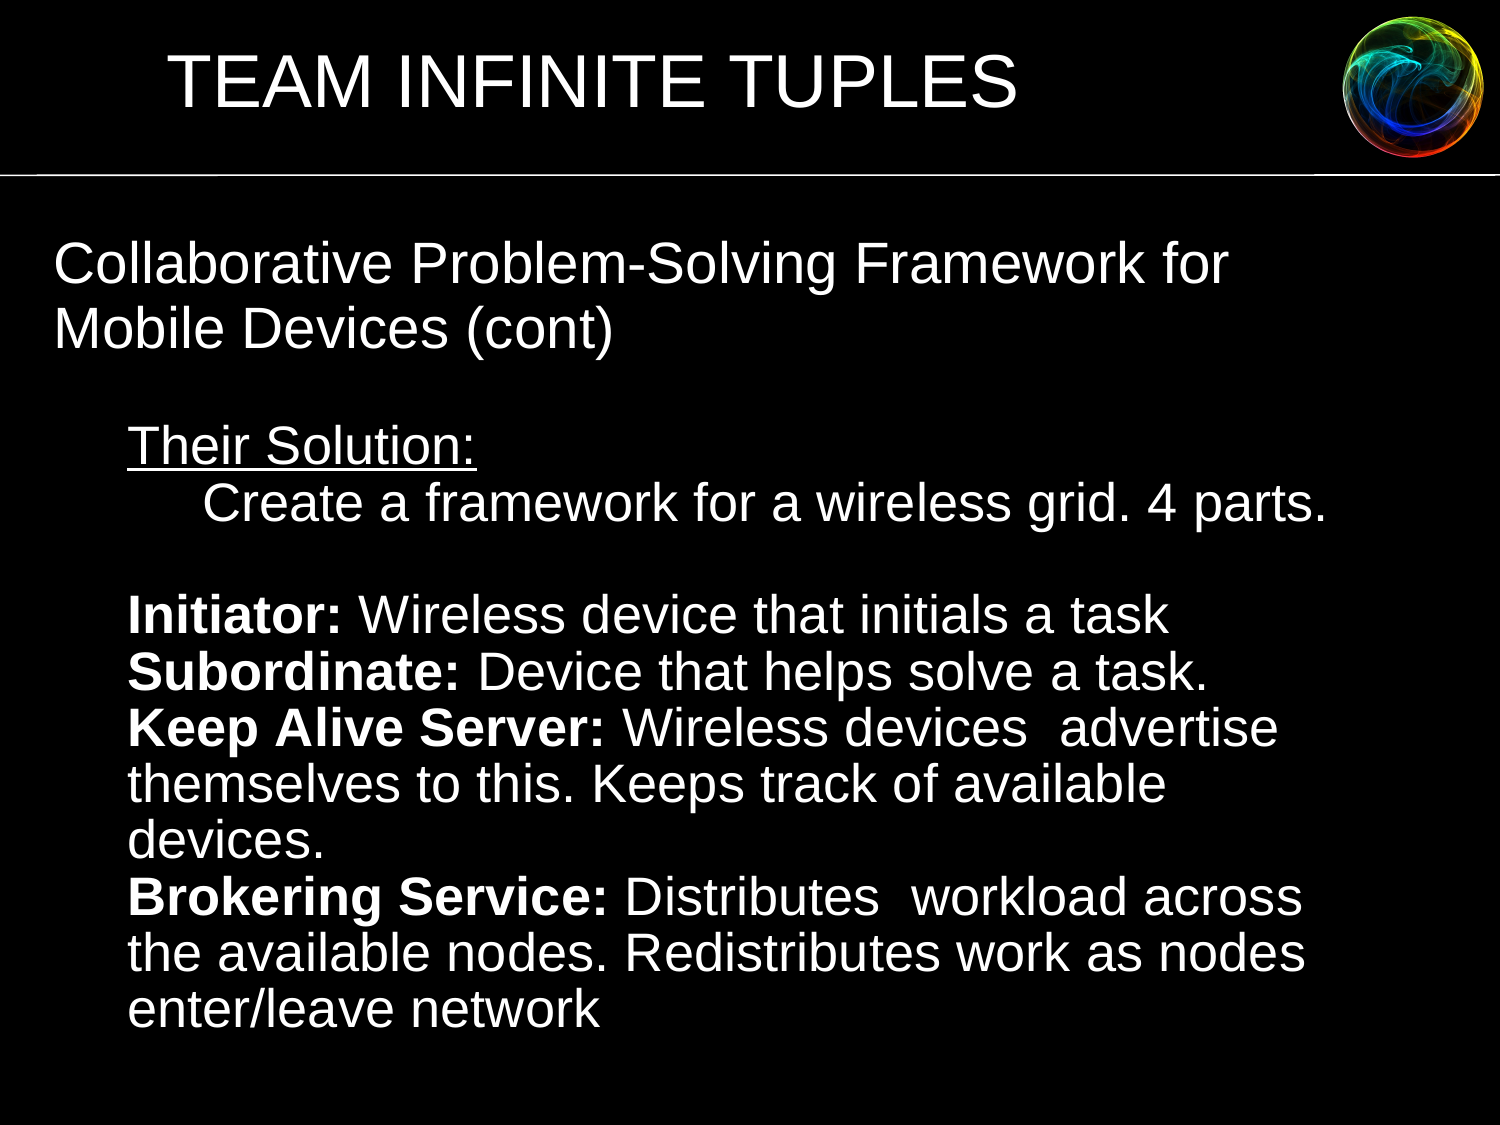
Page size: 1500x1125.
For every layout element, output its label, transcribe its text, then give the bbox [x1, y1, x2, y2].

text_box Collaborative Problem-Solving Framework for Mobile Devices (cont) [38, 223, 1426, 304]
picture [1325, 0, 1500, 174]
text_box TEAM INFINITE TUPLES [0, 37, 1188, 131]
text_box Their Solution: Create a framework for a wireless grid. 4 parts. Initiator: Wireless device that initials a task Subordinate: Device that helps solve a task. Keep Alive Server: Wireless devices advertise themselves to this. Keeps track of available devices. Brokering Service: Distributes workload across the available nodes. Redistributes work as nodes enter/leave network [112, 412, 1388, 1088]
